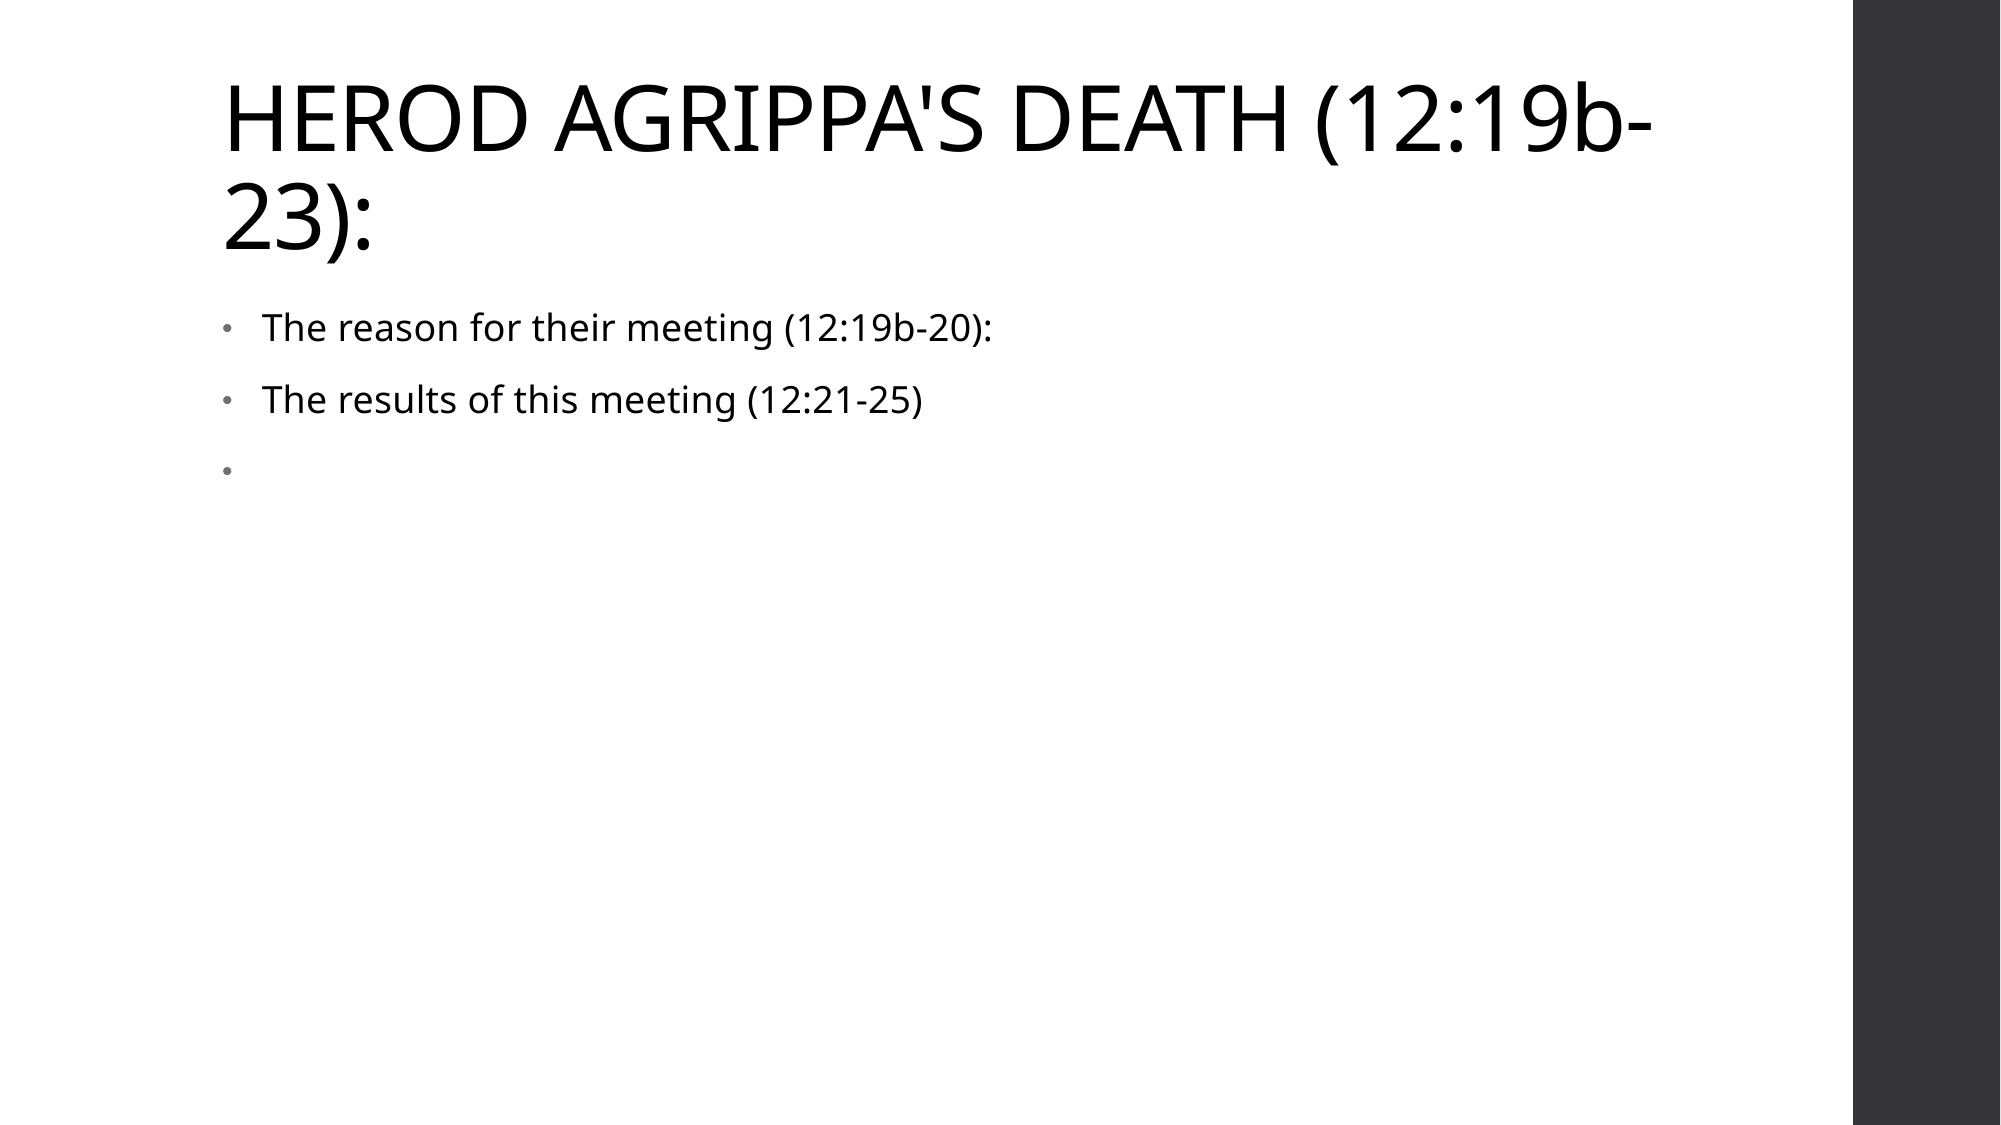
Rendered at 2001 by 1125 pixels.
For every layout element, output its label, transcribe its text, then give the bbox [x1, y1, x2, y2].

list The reason for their meeting (12:19b-20): The results of this meeting (12:21-25) [206, 299, 1617, 1014]
title HEROD AGRIPPA'S DEATH (12:19b-23): [206, 60, 1797, 278]
